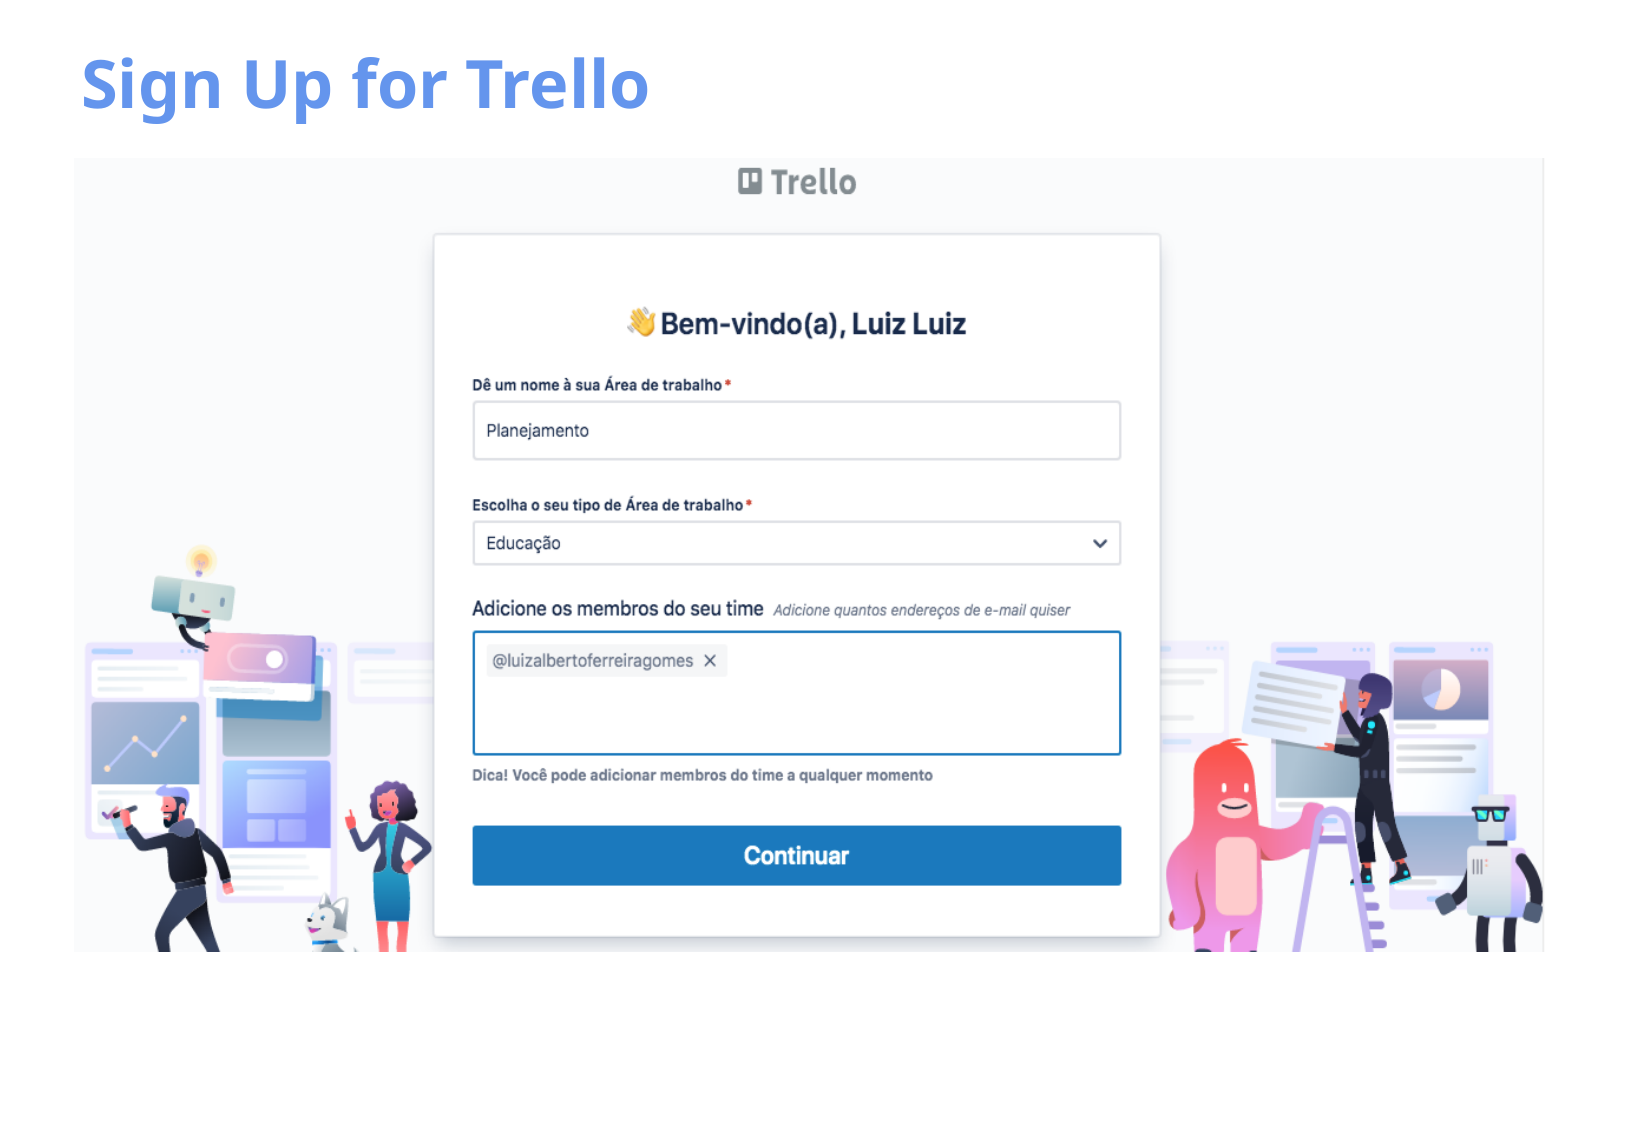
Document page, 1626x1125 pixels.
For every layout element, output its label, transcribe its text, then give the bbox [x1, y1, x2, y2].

picture [74, 158, 1545, 952]
title Sign Up for Trello [81, 41, 1544, 122]
